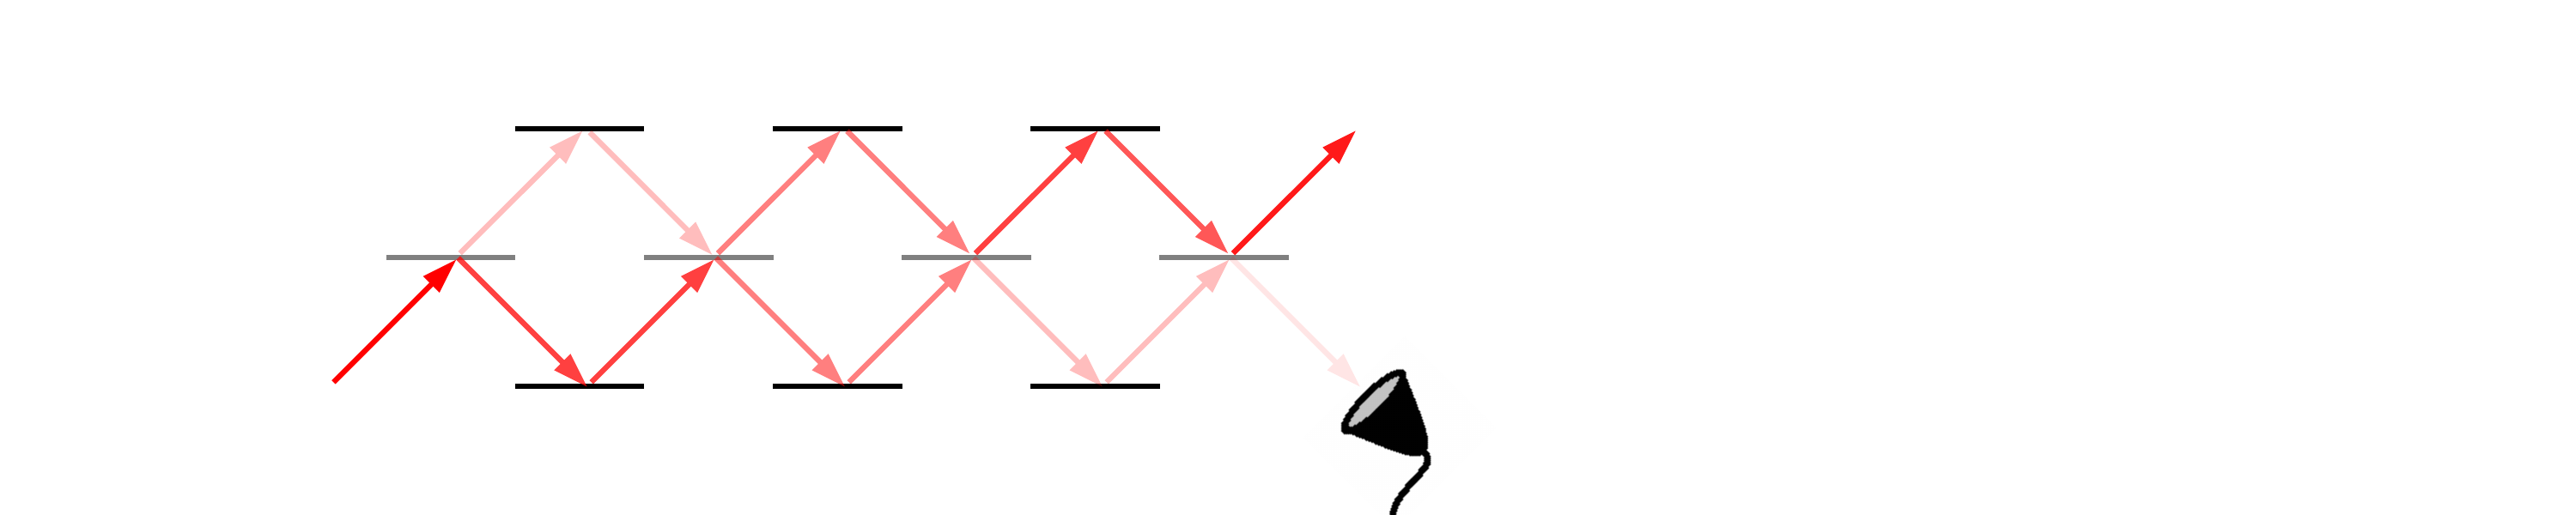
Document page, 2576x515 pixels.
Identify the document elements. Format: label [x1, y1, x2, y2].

picture [1303, 336, 1496, 515]
